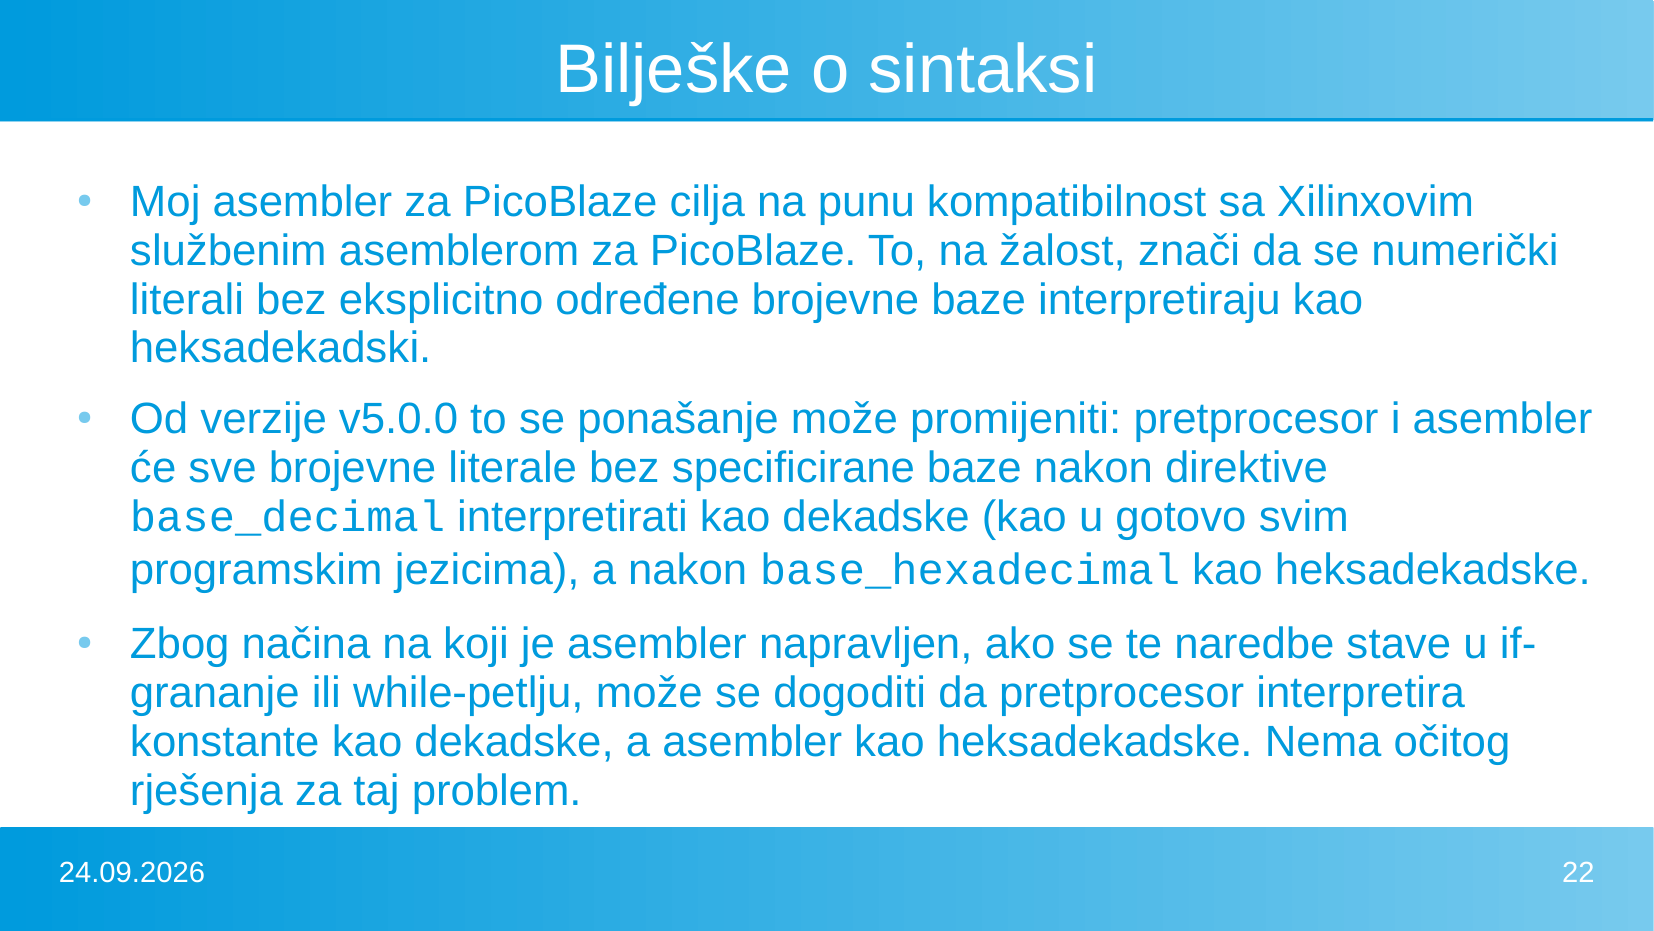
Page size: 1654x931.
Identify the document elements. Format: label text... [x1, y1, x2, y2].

title Bilješke o sintaksi [59, 29, 1595, 108]
list Moj asembler za PicoBlaze cilja na punu kompatibilnost sa Xilinxovim službenim asemblerom za PicoBlaze. To, na žalost, znači da se numerički literali bez eksplicitno određene brojevne baze interpretiraju kao heksadekadski. Od verzije v5.0.0 to se ponašanje može promijeniti: pretprocesor i asembler će sve brojevne literale bez specificirane baze nakon direktive base_decimal interpretirati kao dekadske (kao u gotovo svim programskim jezicima), a nakon base_hexadecimal kao heksadekadske. Zbog načina na koji je asembler napravljen, ako se te naredbe stave u if-grananje ili while-petlju, može se dogoditi da pretprocesor interpretira konstante kao dekadske, a asembler kao heksadekadske. Nema očitog rješenja za taj problem. [59, 177, 1595, 768]
